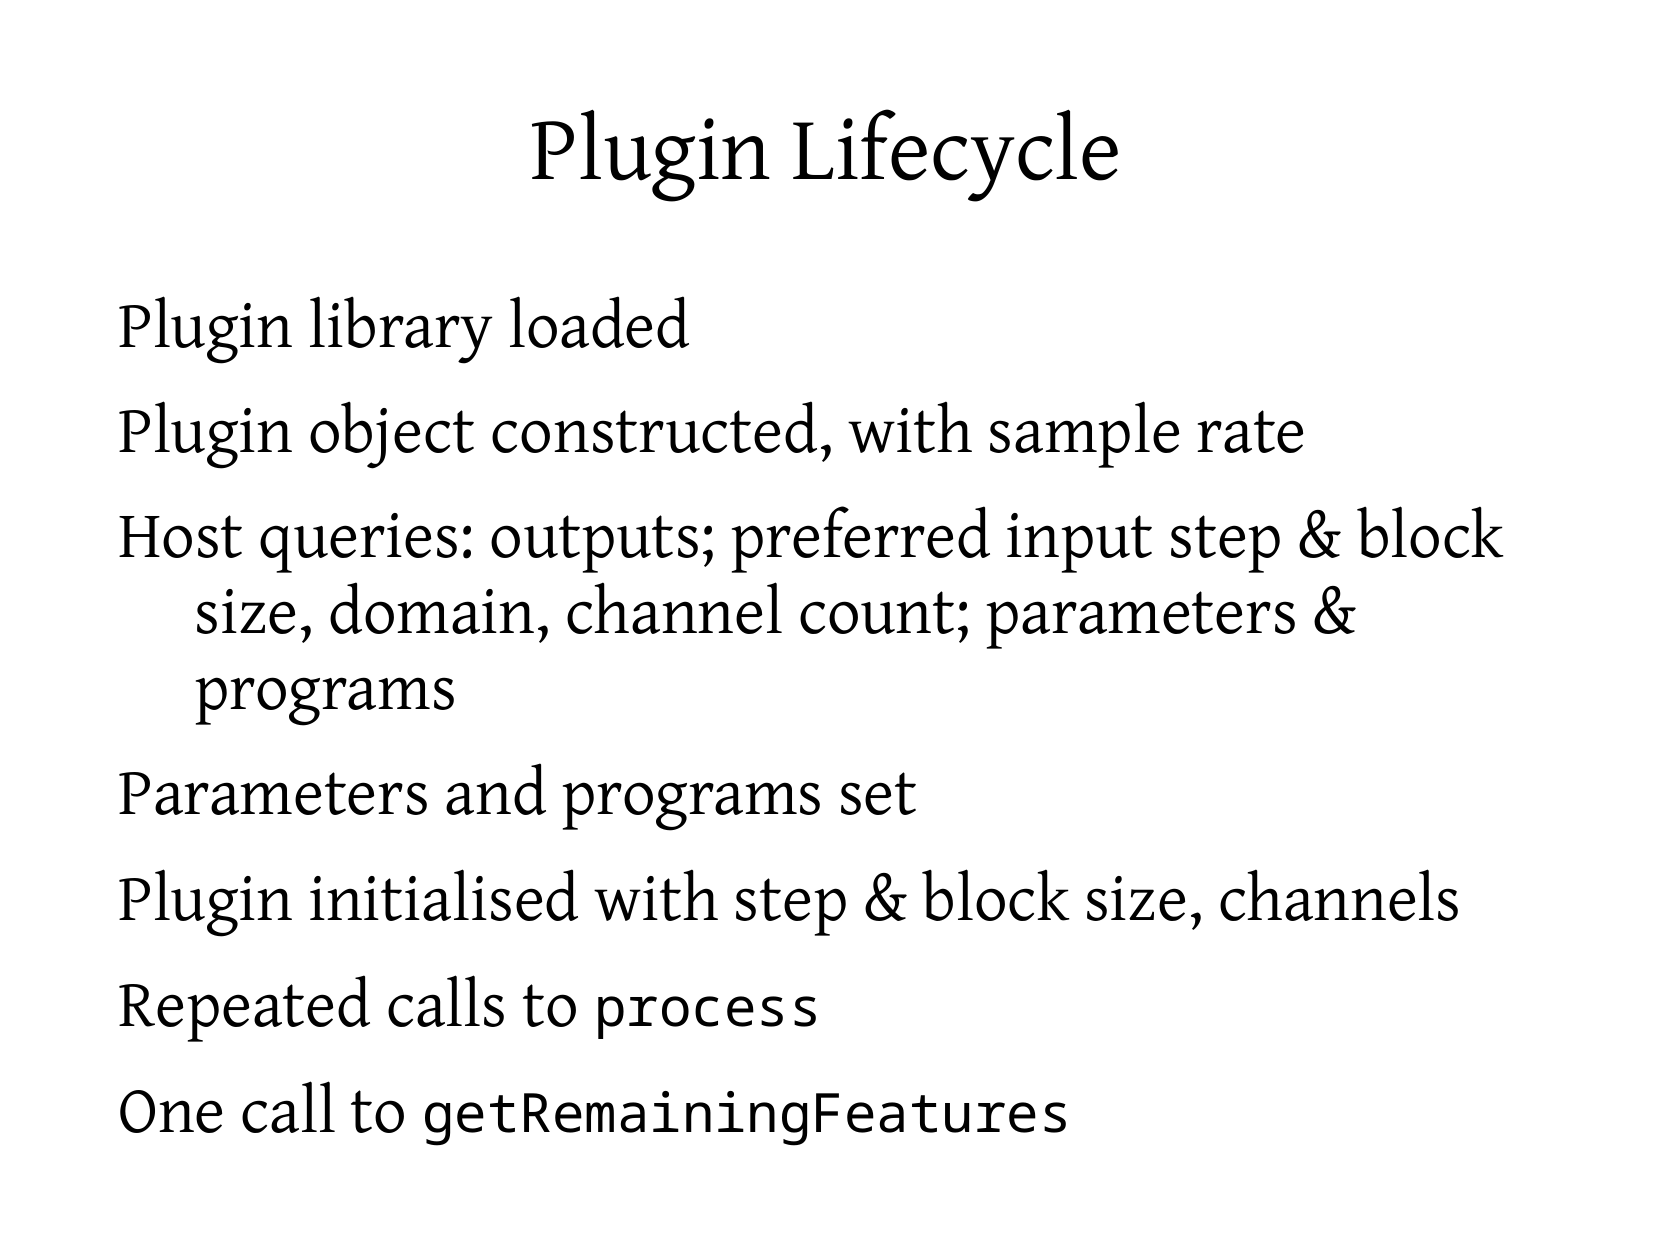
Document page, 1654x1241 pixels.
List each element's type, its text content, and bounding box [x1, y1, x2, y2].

title Plugin Lifecycle [82, 56, 1571, 250]
list Plugin library loaded Plugin object constructed, with sample rate Host queries: outputs; preferred input step & block size, domain, channel count; parameters & programs Parameters and programs set Plugin initialised with step & block size, channels Repeated calls to process One call to getRemainingFeatures [82, 290, 1571, 1150]
